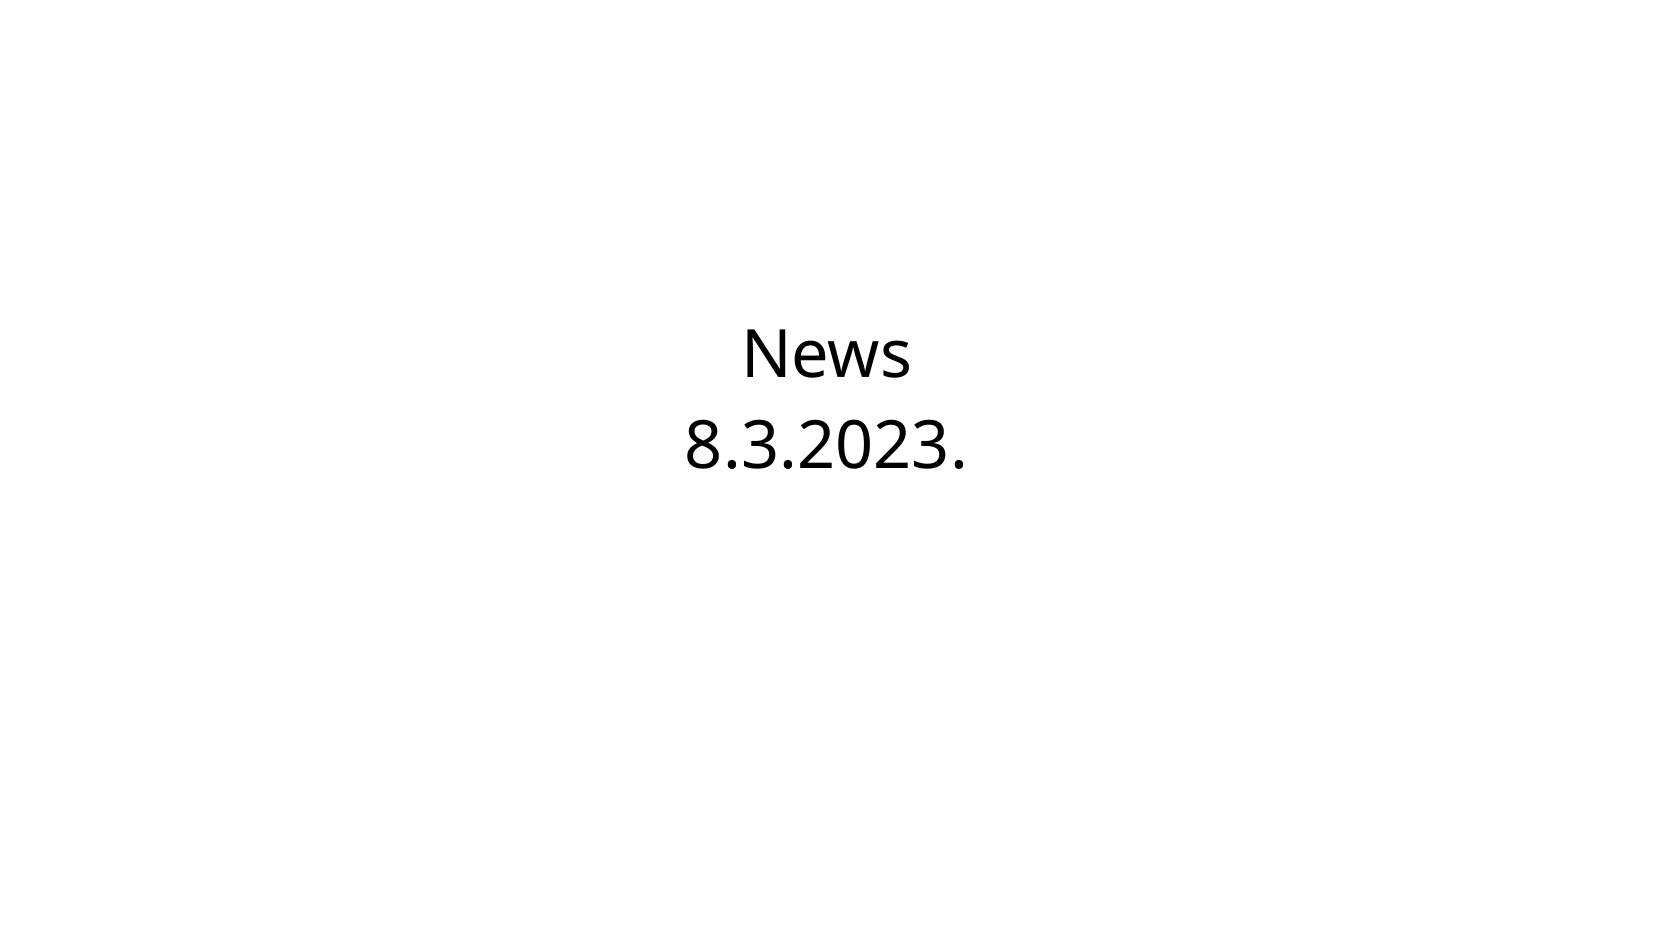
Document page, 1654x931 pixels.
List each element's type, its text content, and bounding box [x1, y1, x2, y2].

subtitle News 8.3.2023. [82, 37, 1571, 757]
